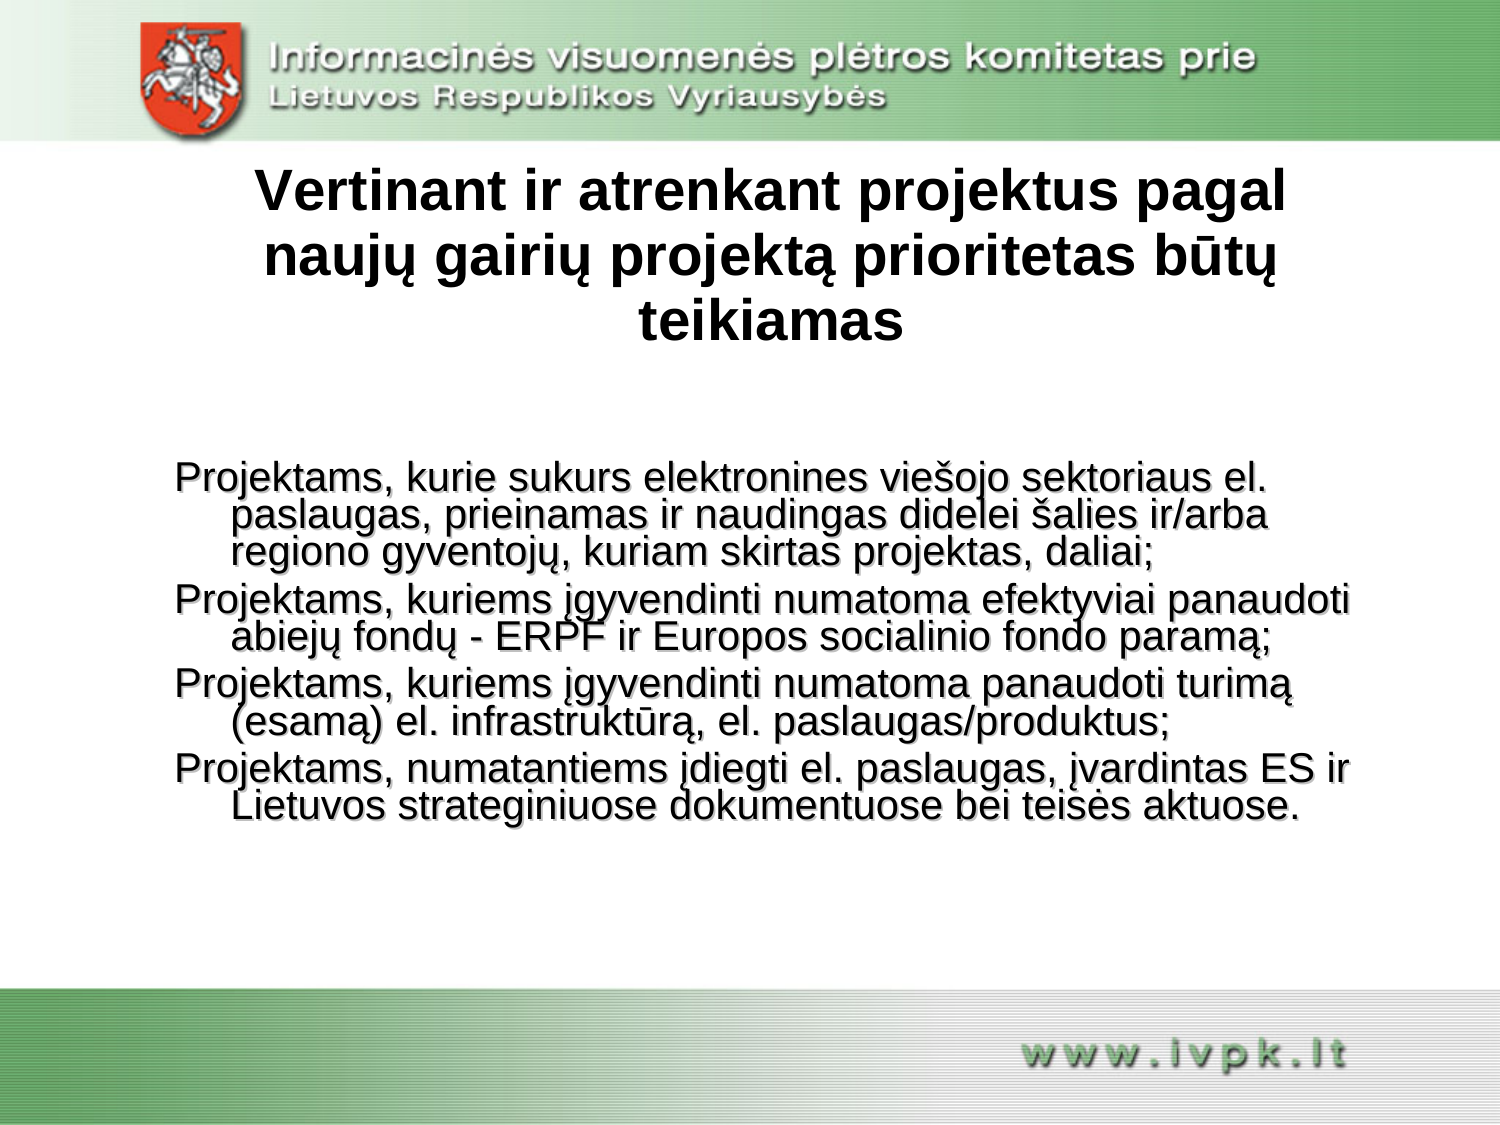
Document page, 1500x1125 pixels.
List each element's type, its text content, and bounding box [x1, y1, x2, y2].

title Vertinant ir atrenkant projektus pagal naujų gairių projektą prioritetas būtų teikiamas [159, 142, 1385, 368]
list Projektams, kurie sukurs elektronines viešojo sektoriaus el. paslaugas, prieinamas ir naudingas didelei šalies ir/arba regiono gyventojų, kuriam skirtas projektas, daliai; Projektams, kuriems įgyvendinti numatoma efektyviai panaudoti abiejų fondų - ERPF ir Europos socialinio fondo paramą; Projektams, kuriems įgyvendinti numatoma panaudoti turimą (esamą) el. infrastruktūrą, el. paslaugas/produktus; Projektams, numatantiems įdiegti el. paslaugas, įvardintas ES ir Lietuvos strateginiuose dokumentuose bei teisės aktuose. [159, 397, 1385, 956]
picture [0, 0, 1500, 1125]
